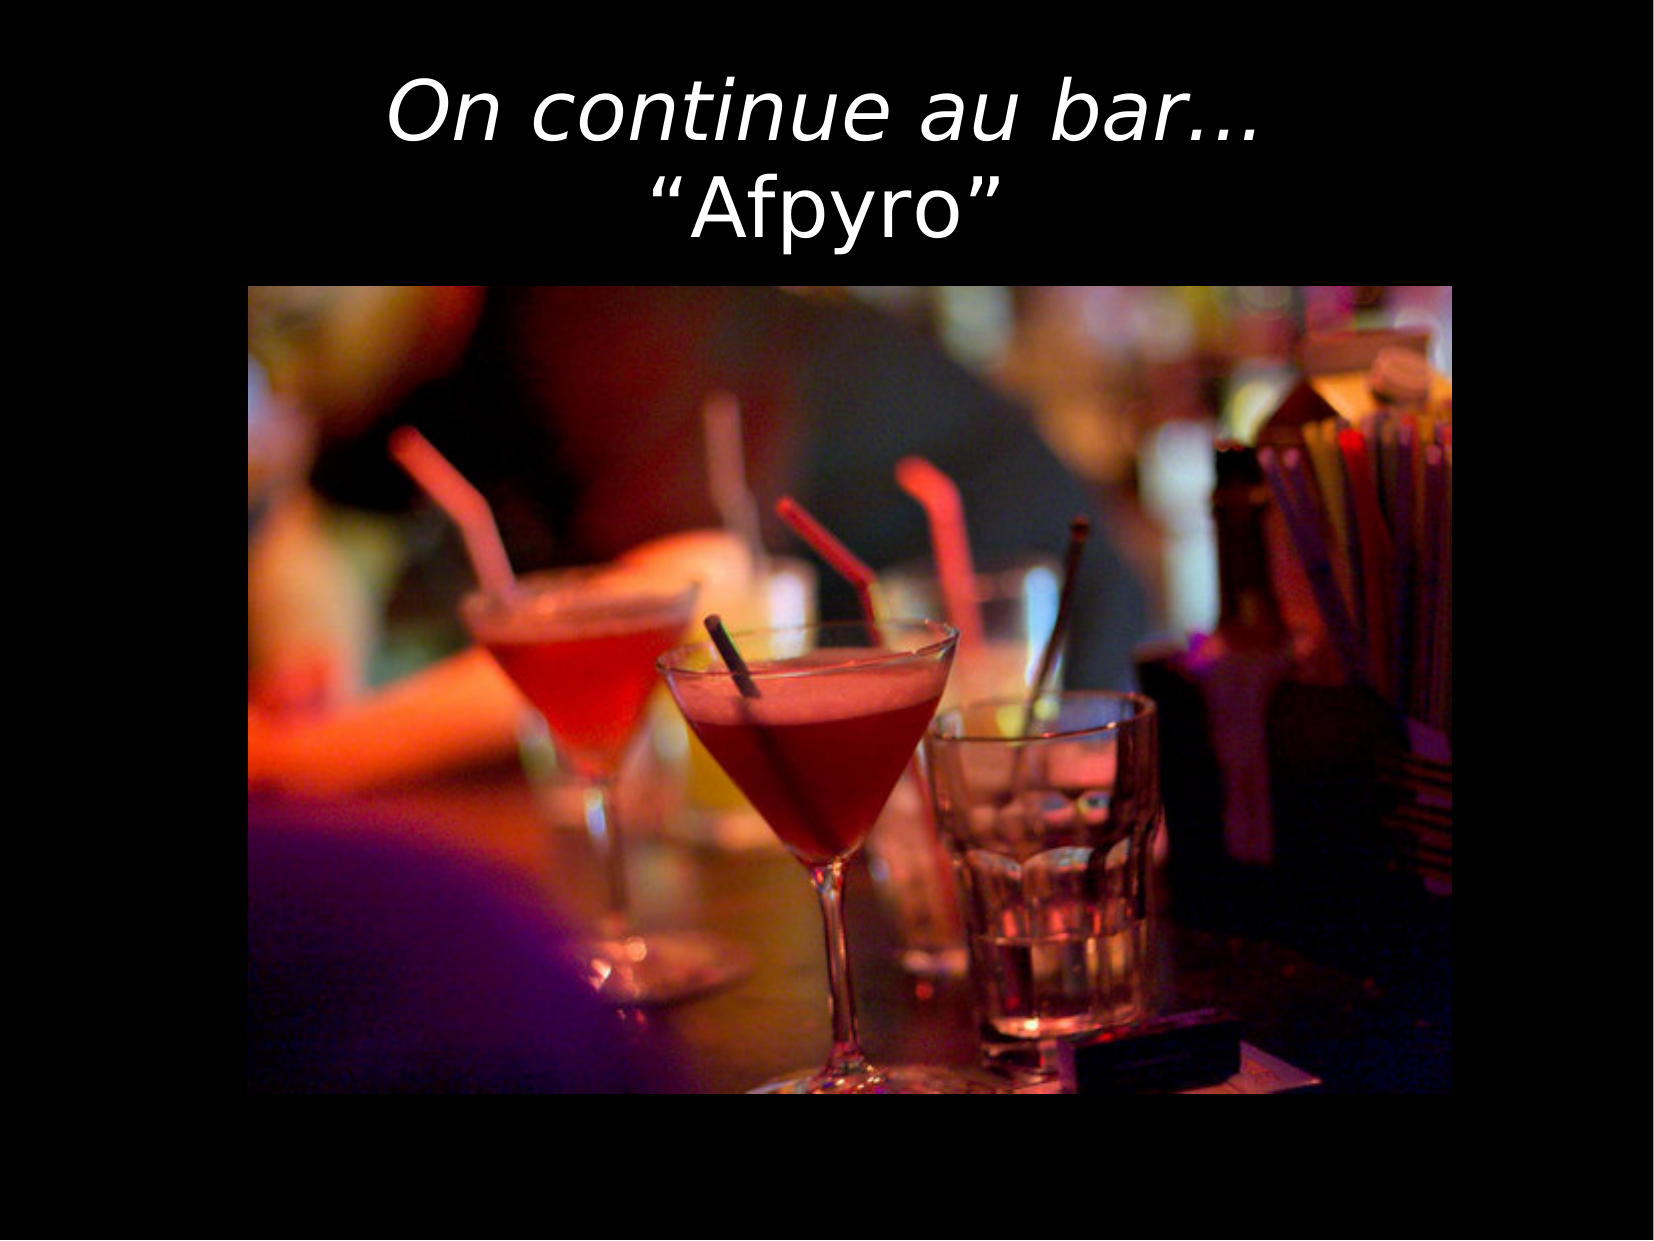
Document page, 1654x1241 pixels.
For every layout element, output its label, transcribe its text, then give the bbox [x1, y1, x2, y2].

text_box On continue au bar... “Afpyro” [0, 0, 1654, 1193]
picture [248, 286, 1452, 1094]
